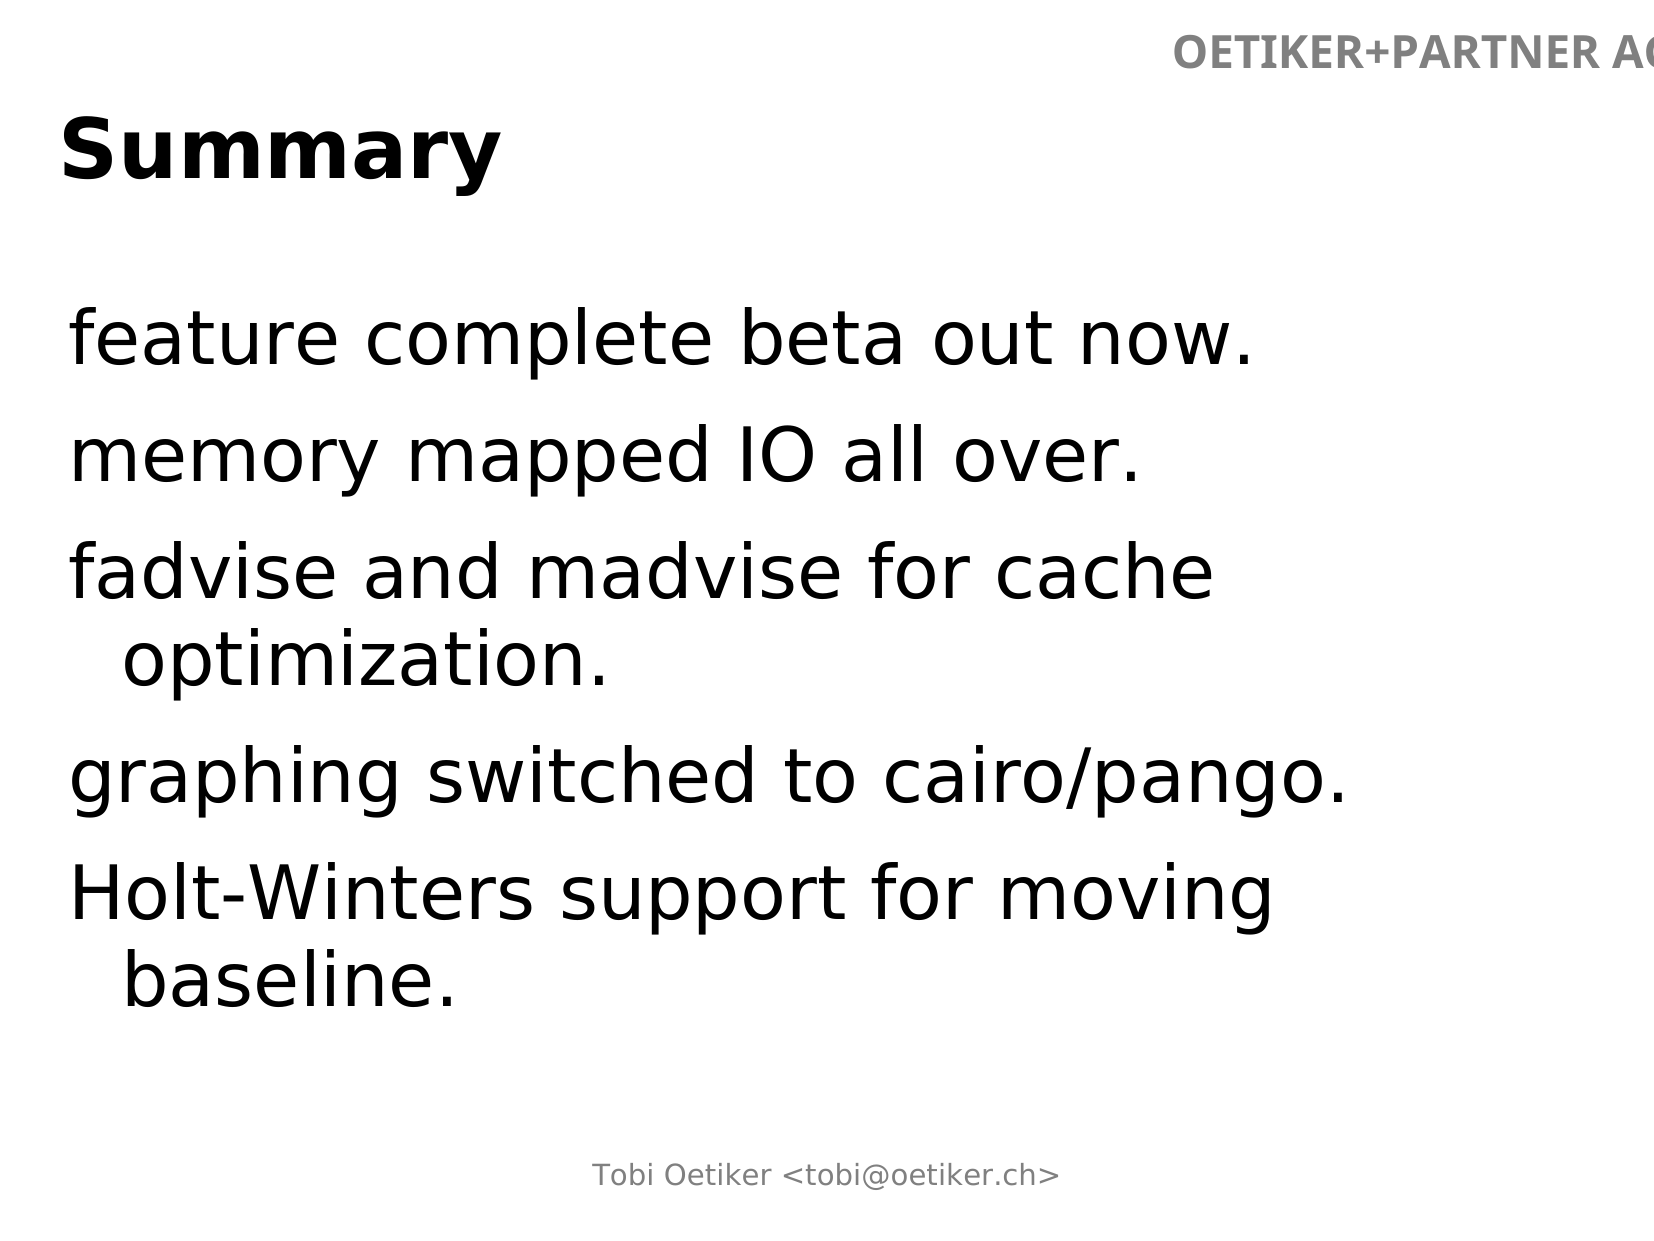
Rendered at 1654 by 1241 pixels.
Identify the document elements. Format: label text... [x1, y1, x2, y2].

list feature complete beta out now. memory mapped IO all over. fadvise and madvise for cache optimization. graphing switched to cairo/pango. Holt-Winters support for moving baseline. [50, 295, 1571, 1099]
title Summary [59, 75, 1607, 225]
